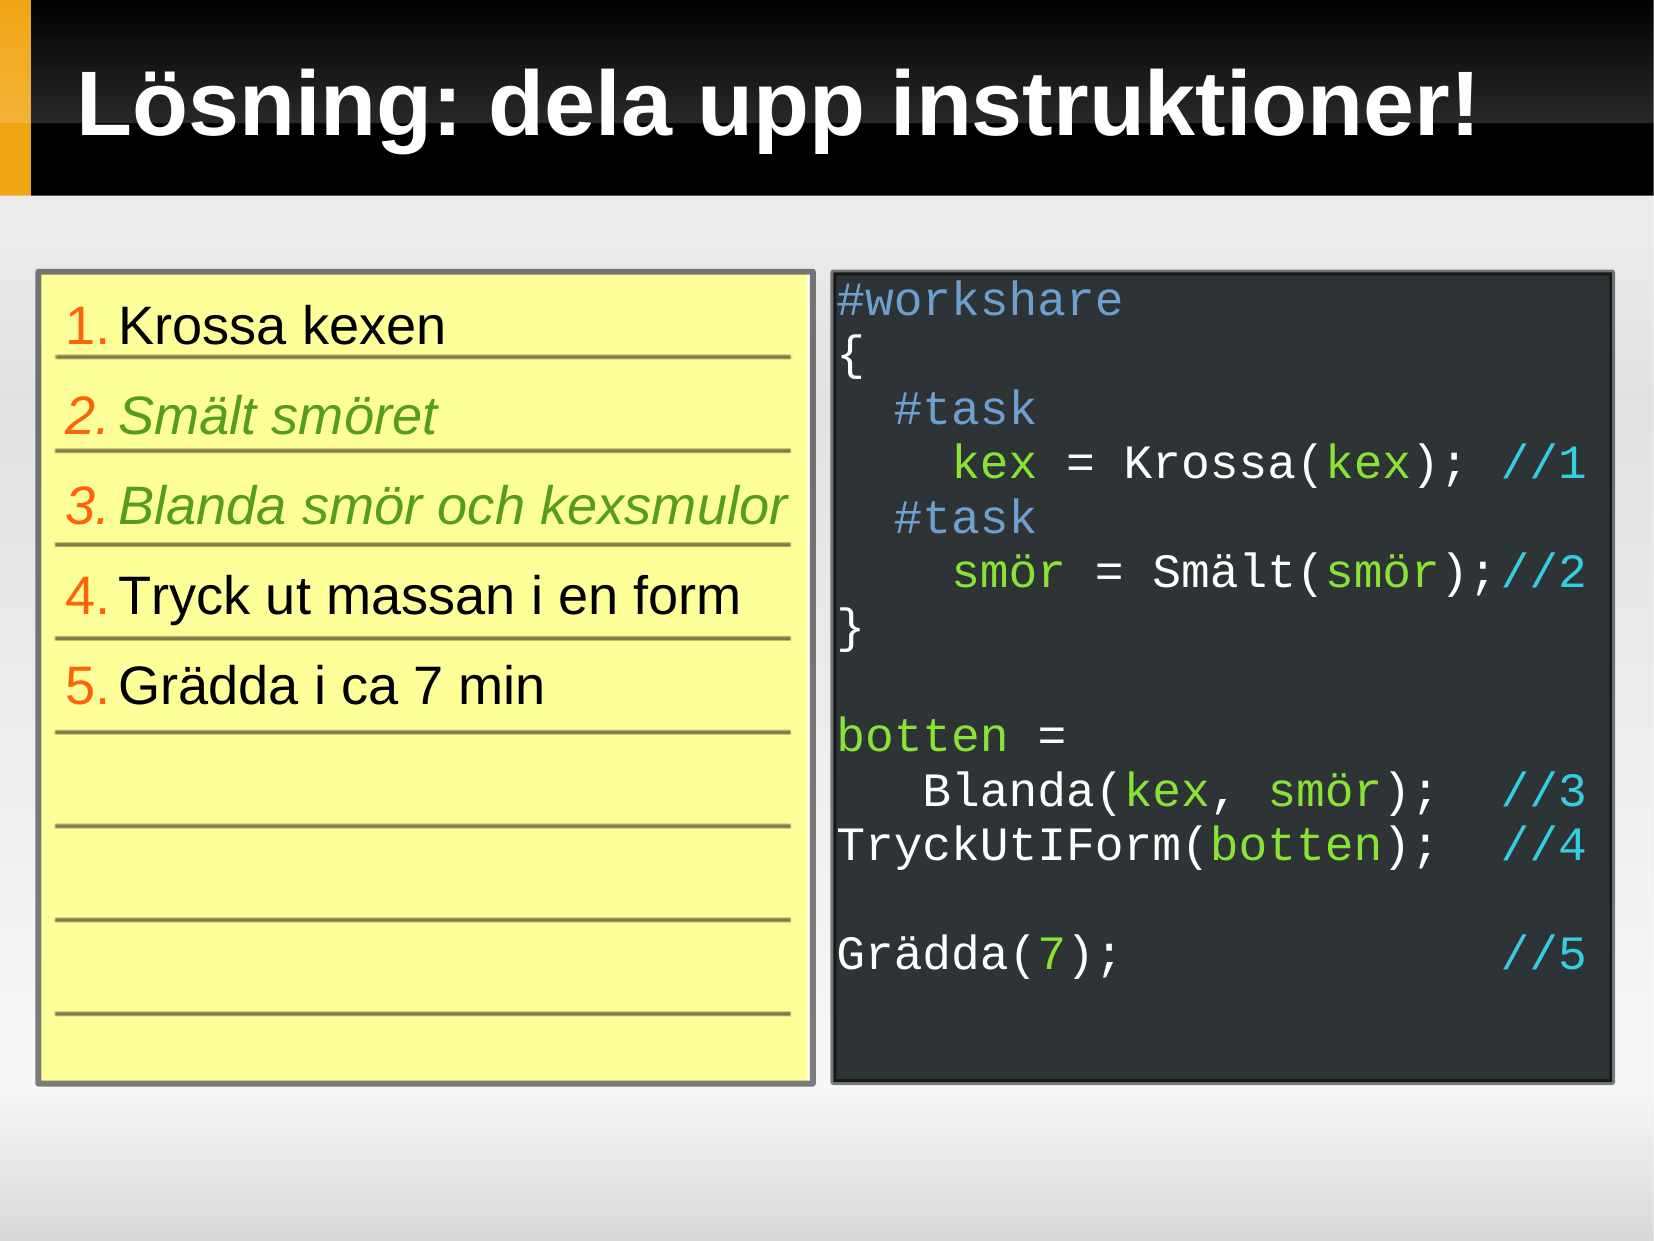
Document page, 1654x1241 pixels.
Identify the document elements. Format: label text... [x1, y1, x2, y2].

title Lösning: dela upp instruktioner! [76, 0, 1565, 208]
list #workshare { #task kex = Krossa(kex); //1 #task smör = Smält(smör); //2 } botten = Blanda(kex, smör); //3 TryckUtIForm(botten); //4 Grädda(7); //5 [833, 272, 1613, 1083]
picture [0, 0, 1654, 1241]
list Krossa kexen Smält smöret Blanda smör och kexsmulor Tryck ut massan i en form Grädda i ca 7 min [47, 295, 815, 1094]
